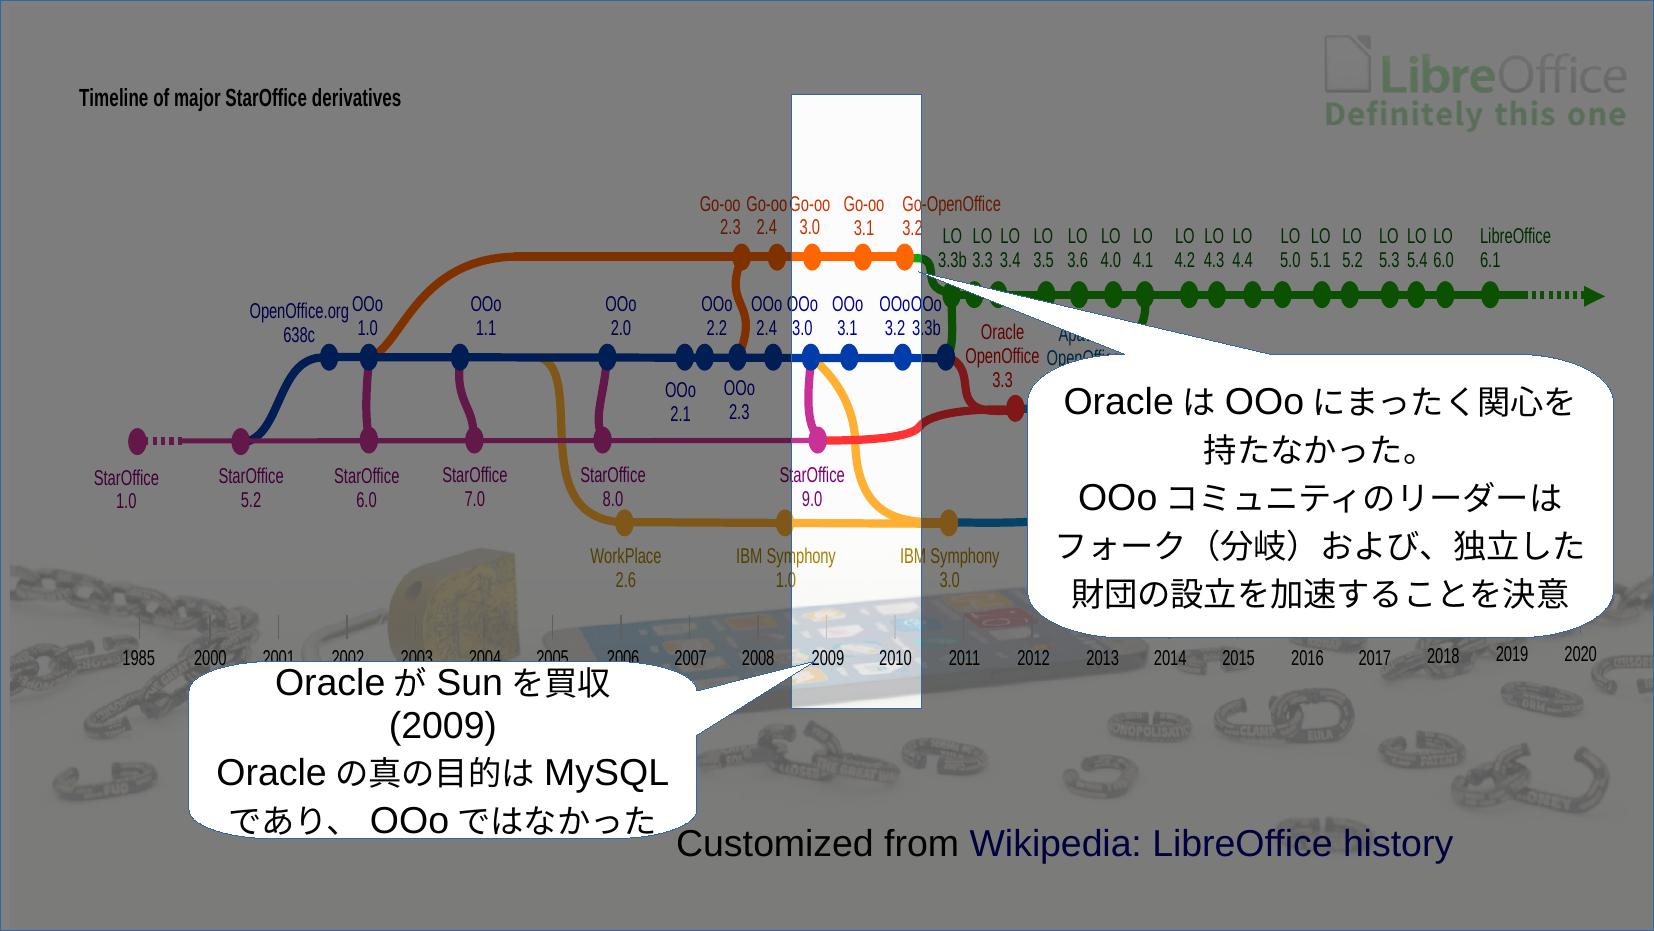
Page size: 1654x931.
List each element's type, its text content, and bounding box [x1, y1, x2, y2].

text_box OracleはOOoにまったく関心を 持たなかった。 OOoコミュニティのリーダーは フォーク（分岐）および、独立した 財団の設立を加速することを決意 [918, 271, 1614, 638]
picture [792, 95, 921, 708]
text_box OracleがSunを買収 (2009) Oracleの真の目的はMySQL であり、OOoではなかった [188, 661, 815, 839]
text_box [0, 0, 1654, 931]
